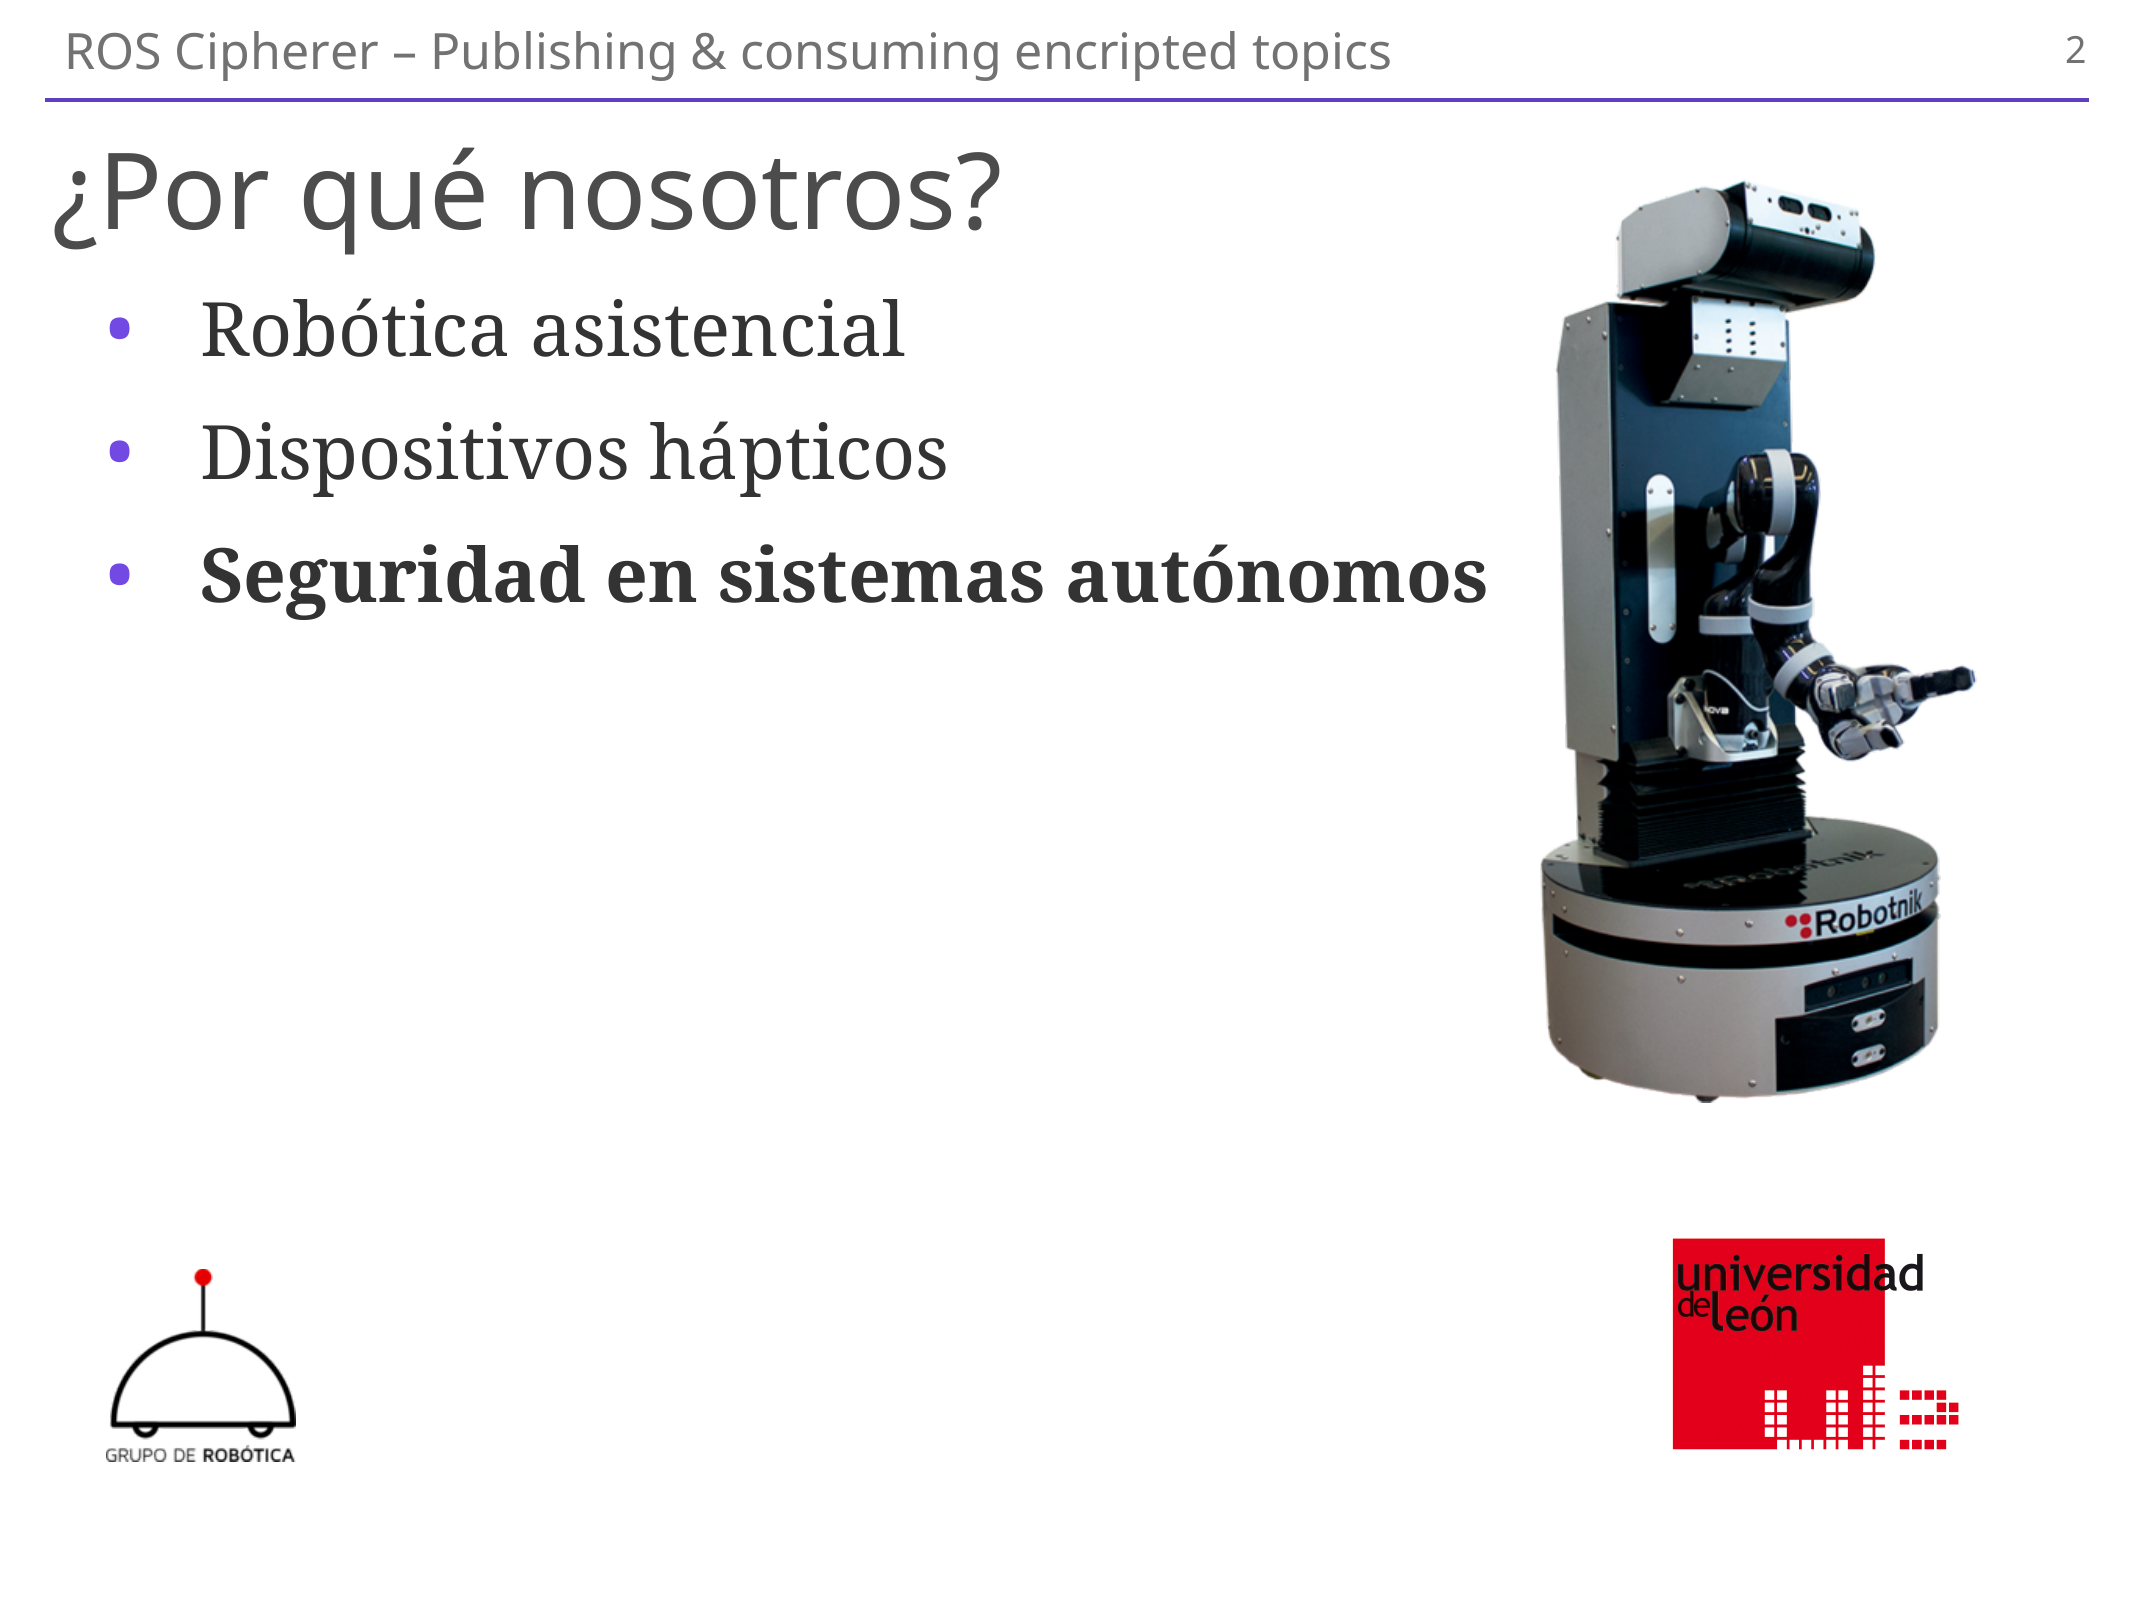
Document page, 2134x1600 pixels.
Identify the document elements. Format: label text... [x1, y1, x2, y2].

title ¿Por qué nosotros? [52, 113, 2096, 260]
list Robótica asistencial Dispositivos hápticos Seguridad en sistemas autónomos [54, 272, 2098, 1576]
picture [1653, 1181, 1979, 1506]
picture [106, 1269, 296, 1462]
picture [1497, 166, 1991, 1103]
text_box ROS Cipherer – Publishing & consuming encripted topics [37, 9, 2021, 91]
